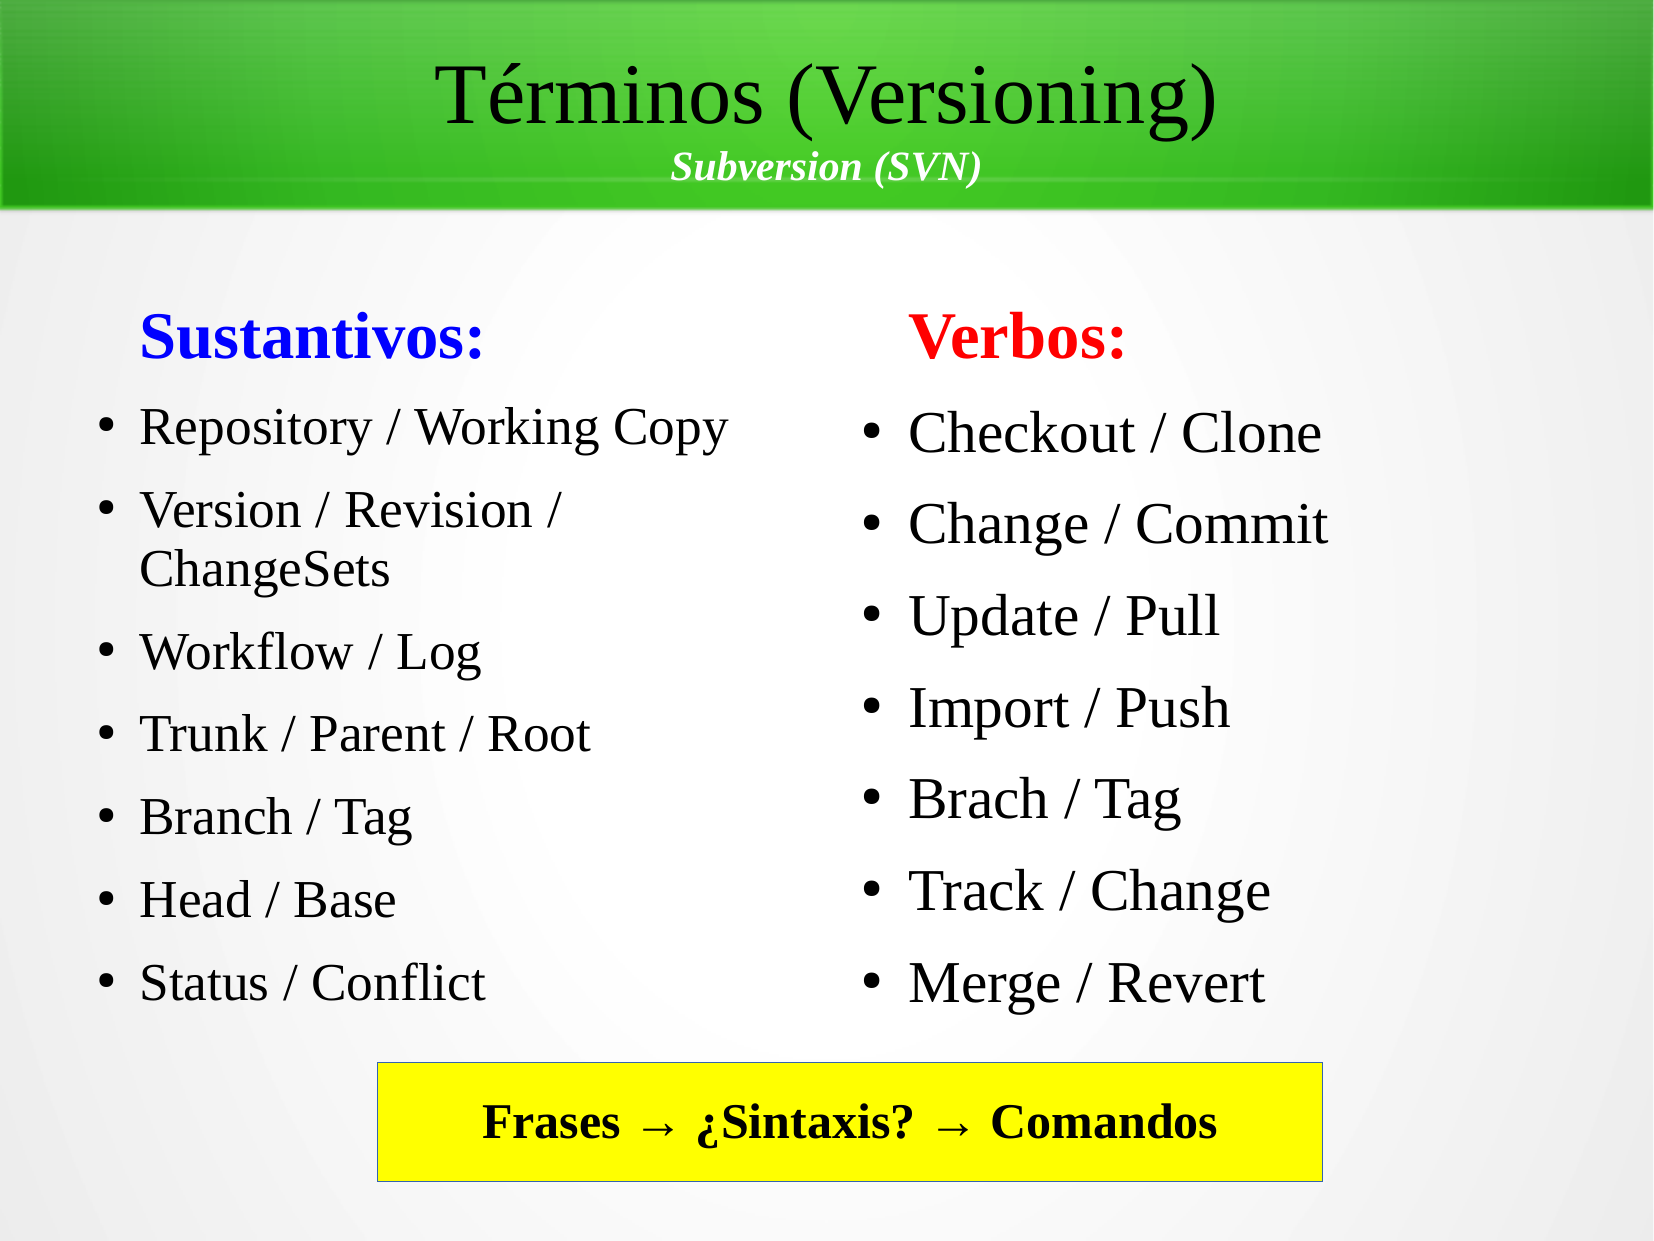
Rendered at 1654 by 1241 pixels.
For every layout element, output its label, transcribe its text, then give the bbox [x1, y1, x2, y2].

picture [0, 0, 1654, 1241]
list Verbos: Checkout / Clone Change / Commit Update / Pull Import / Push Brach / Tag Track / Change Merge / Revert [845, 299, 1572, 1019]
title Términos (Versioning) Subversion (SVN) [82, 46, 1571, 190]
list Sustantivos: Repository / Working Copy Version / Revision / ChangeSets Workflow / Log Trunk / Parent / Root Branch / Tag Head / Base Status / Conflict [82, 299, 809, 1019]
text_box Frases → ¿Sintaxis? → Comandos [377, 1062, 1323, 1182]
